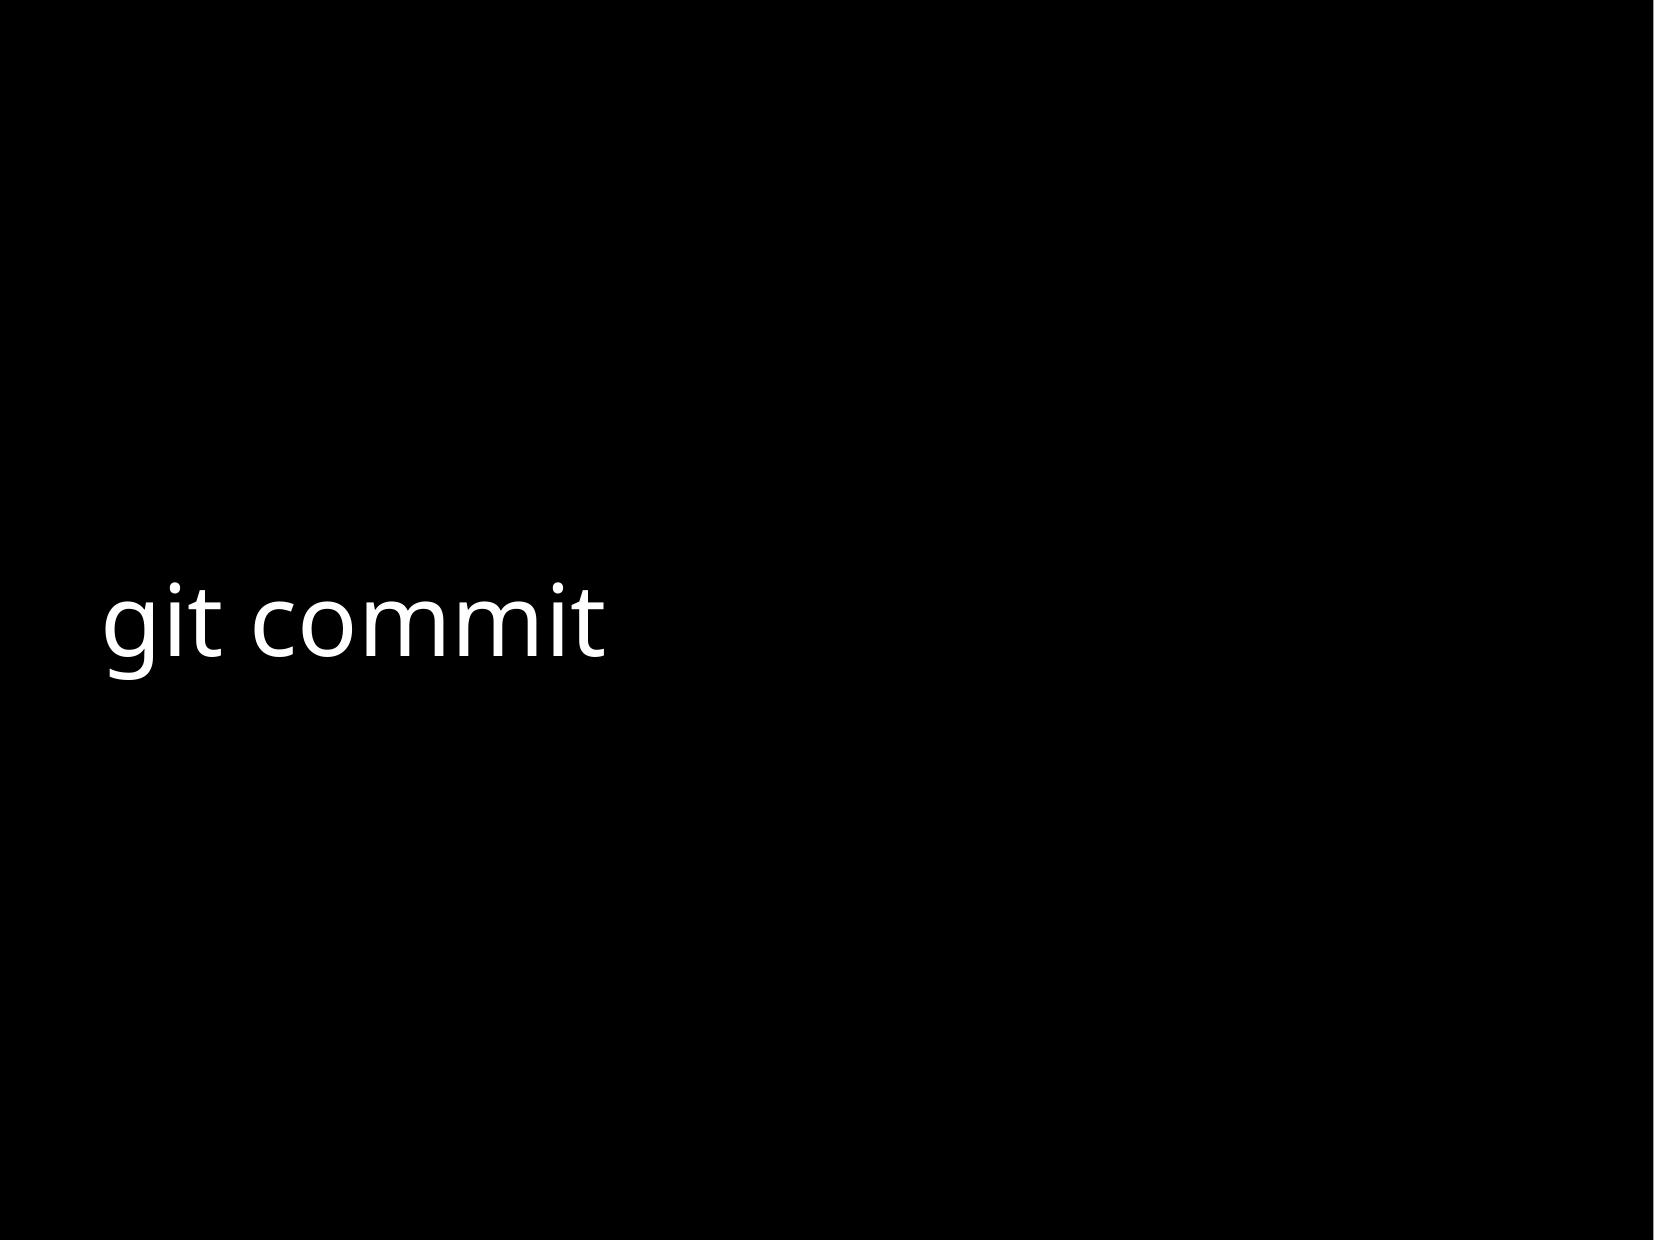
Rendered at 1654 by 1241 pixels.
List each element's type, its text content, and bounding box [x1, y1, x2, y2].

subtitle git commit [88, 88, 1536, 1010]
